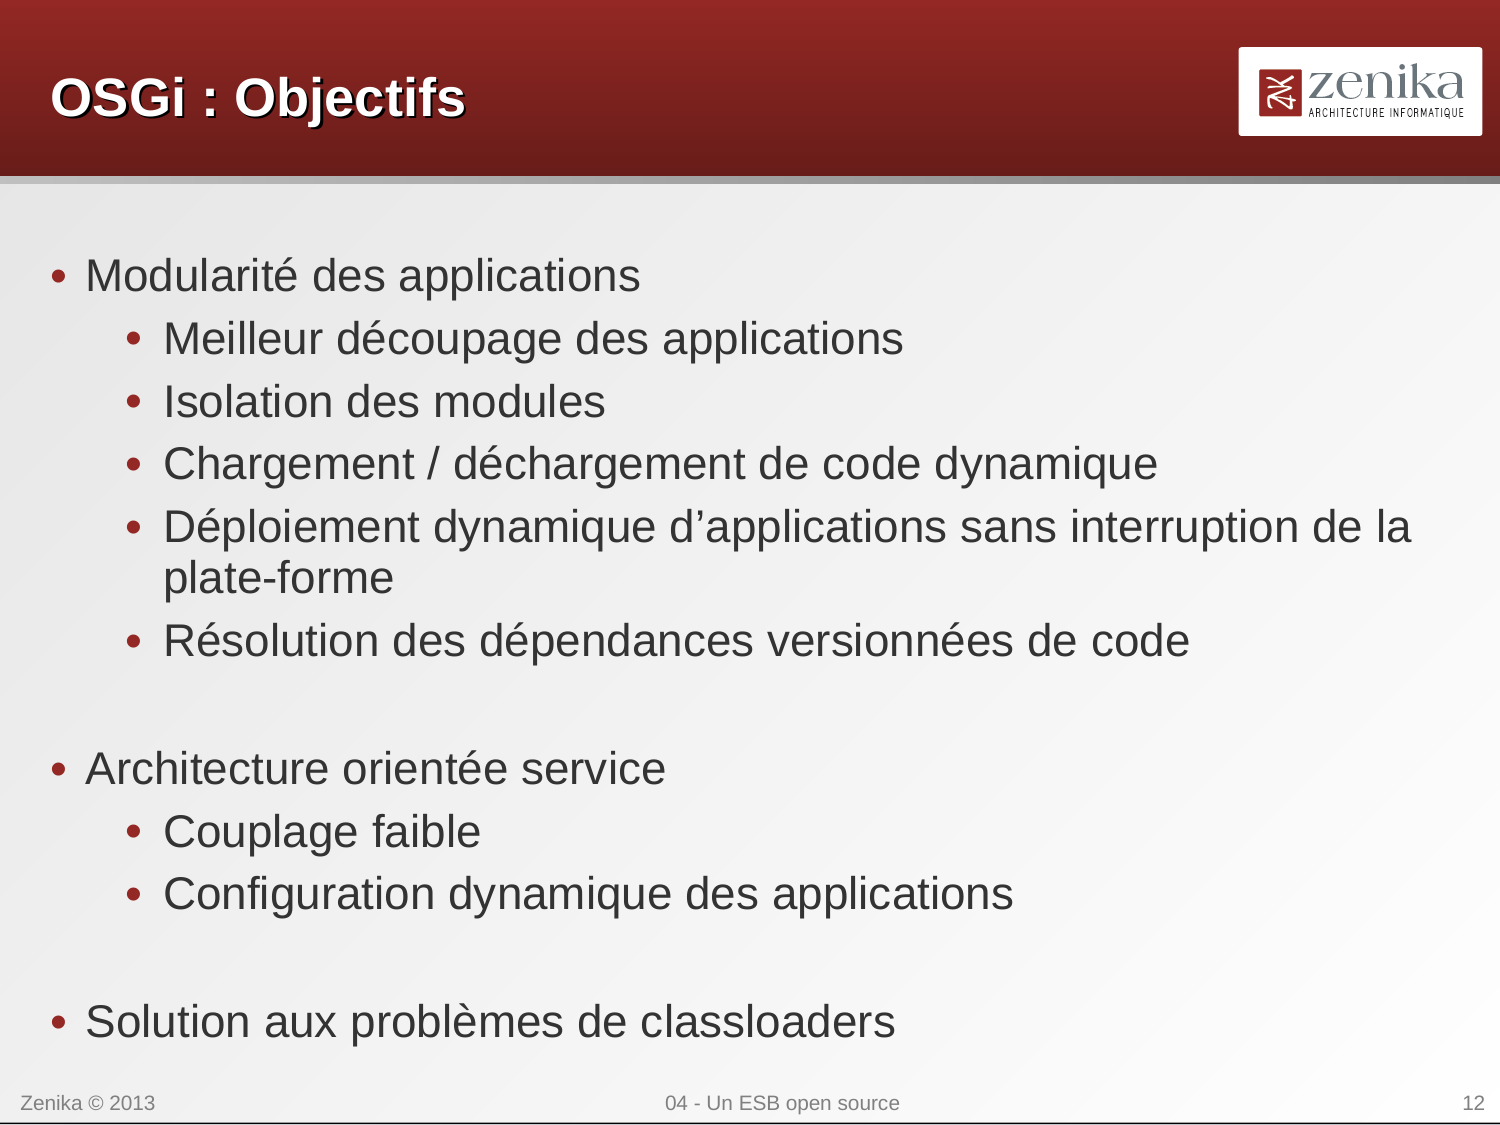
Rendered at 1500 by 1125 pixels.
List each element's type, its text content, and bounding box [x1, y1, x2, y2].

title OSGi : Objectifs [50, 15, 1206, 180]
list Modularité des applications Meilleur découpage des applications Isolation des modules Chargement / déchargement de code dynamique Déploiement dynamique d’applications sans interruption de la plate-forme Résolution des dépendances versionnées de code Architecture orientée service Couplage faible Configuration dynamique des applications Solution aux problèmes de classloaders [50, 250, 1435, 1064]
picture [1257, 58, 1464, 125]
